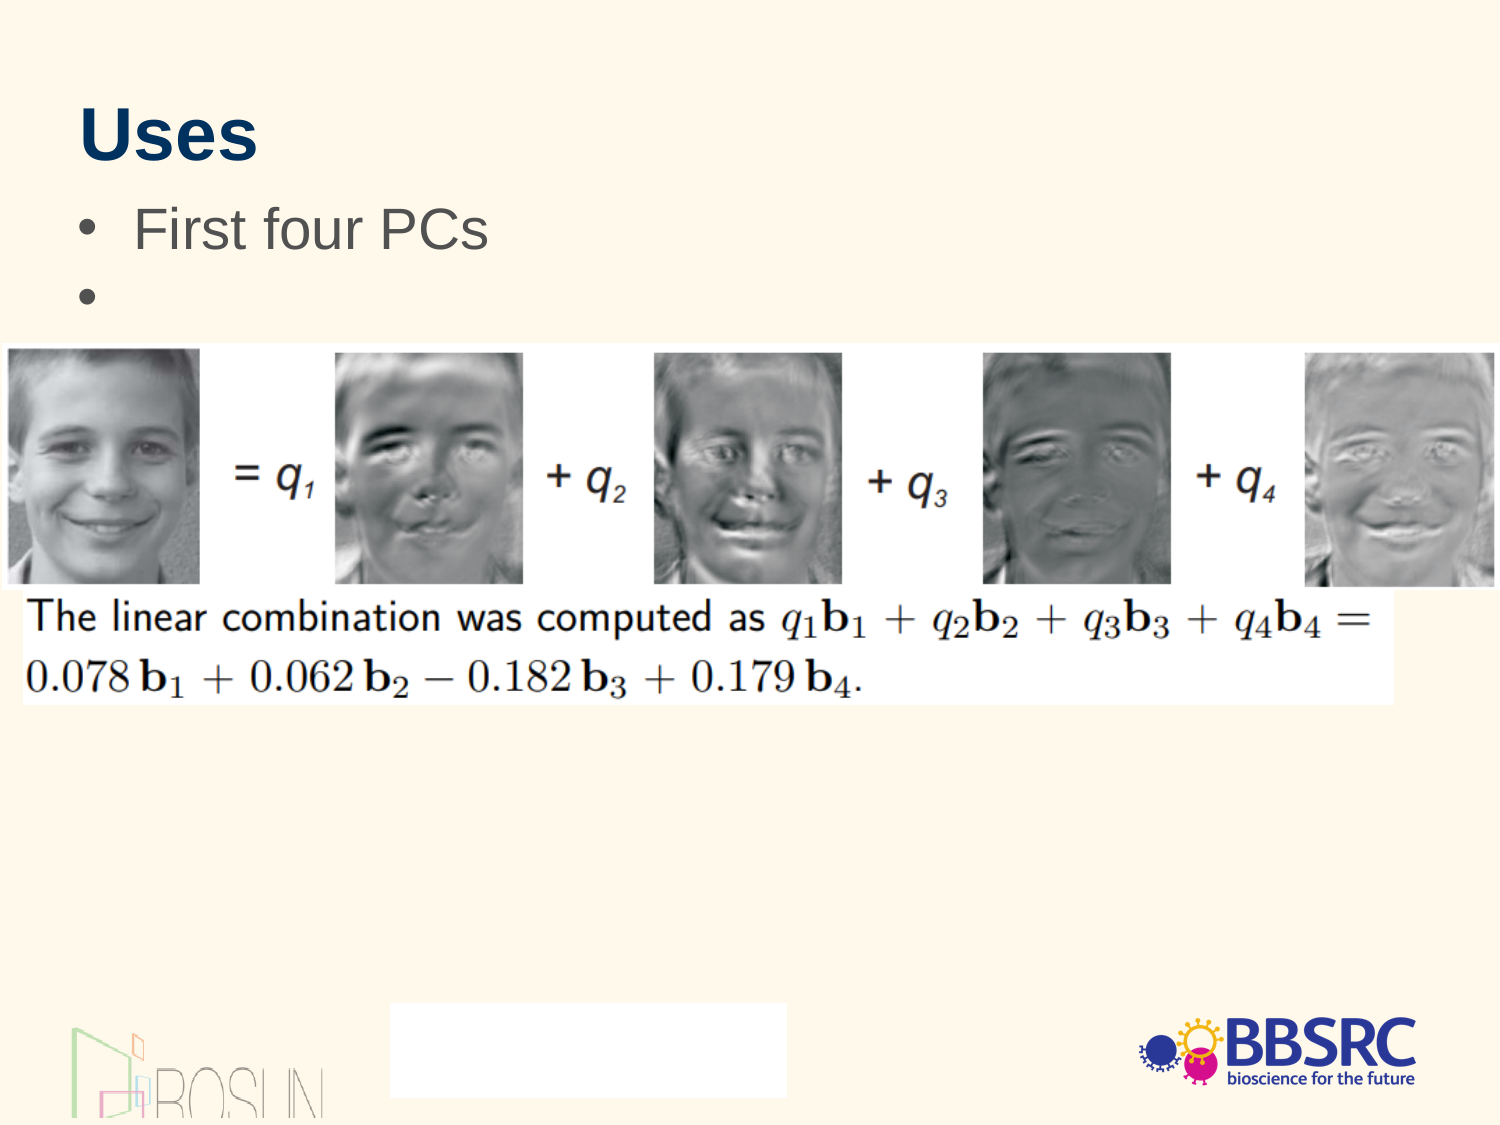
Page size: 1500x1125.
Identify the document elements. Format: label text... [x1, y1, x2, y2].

picture [2, 343, 1500, 705]
text_box First four PCs [62, 184, 1425, 343]
picture [1137, 1014, 1416, 1092]
text_box First four PCs [62, 590, 1425, 975]
picture [64, 975, 336, 1118]
text_box Uses [64, 78, 1425, 184]
